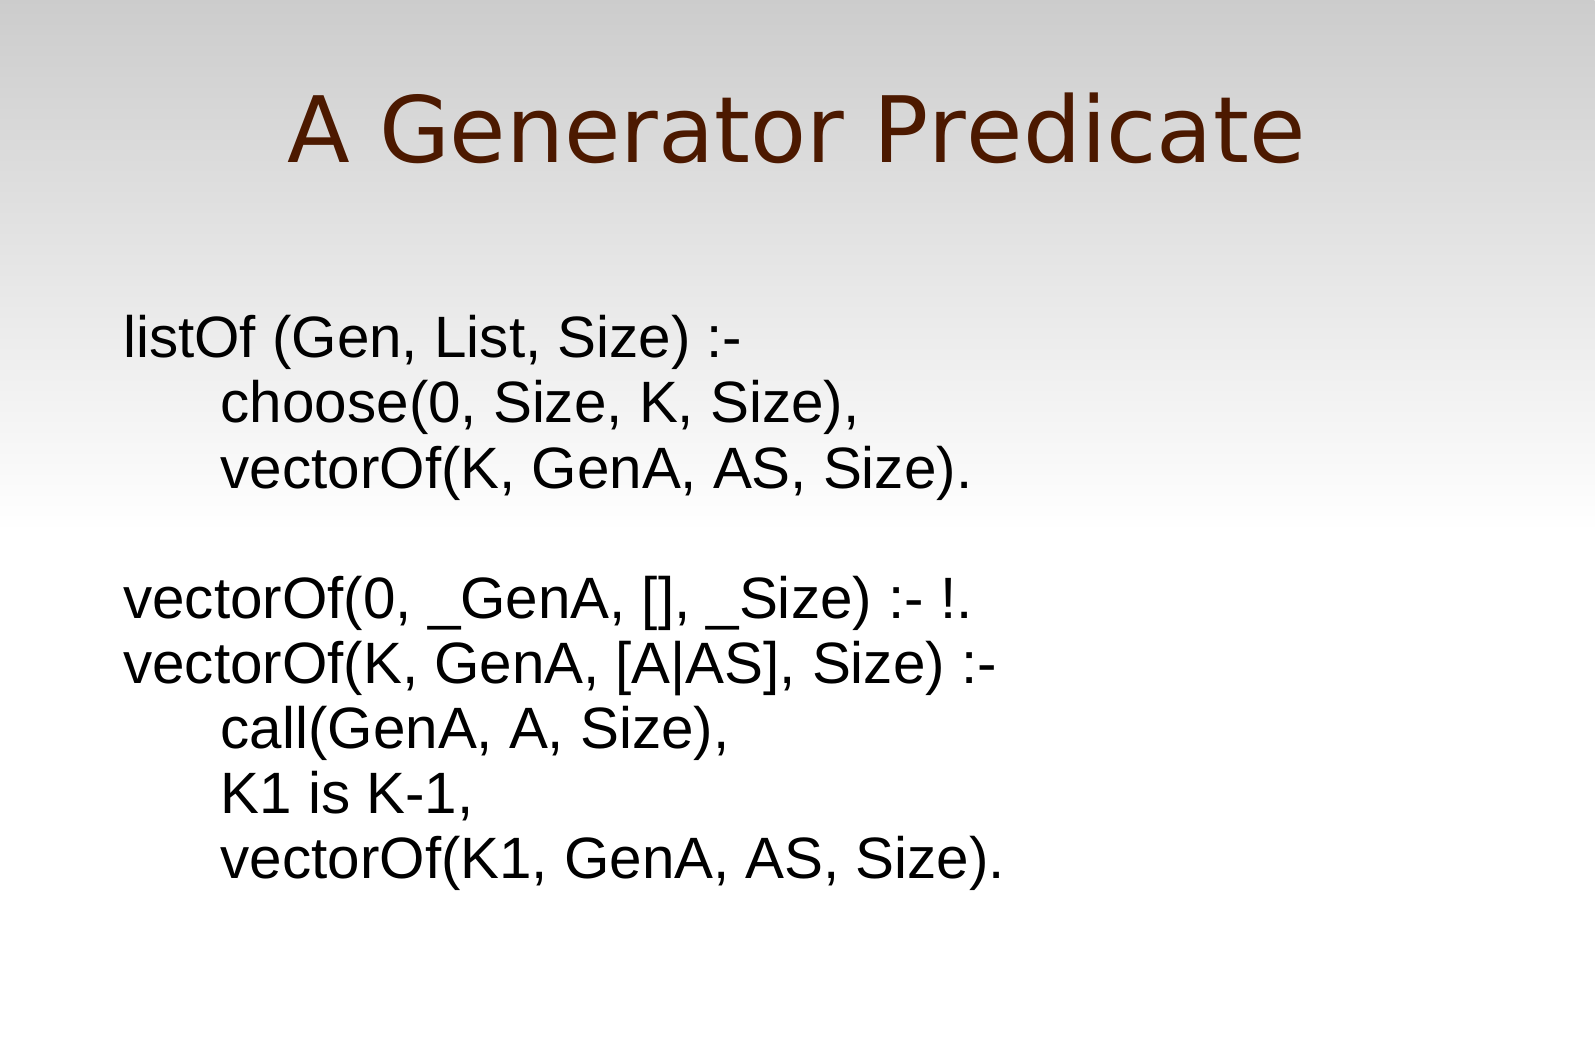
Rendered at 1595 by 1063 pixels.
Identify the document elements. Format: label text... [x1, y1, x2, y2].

title A Generator Predicate [79, 42, 1515, 220]
text_box listOf (Gen, List, Size) :- choose(0, Size, K, Size), vectorOf(K, GenA, AS, Size). vectorOf(0, _GenA, [], _Size) :- !. vectorOf(K, GenA, [A|AS], Size) :- call(GenA, A, Size), K1 is K-1, vectorOf(K1, GenA, AS, Size). [108, 297, 1384, 966]
